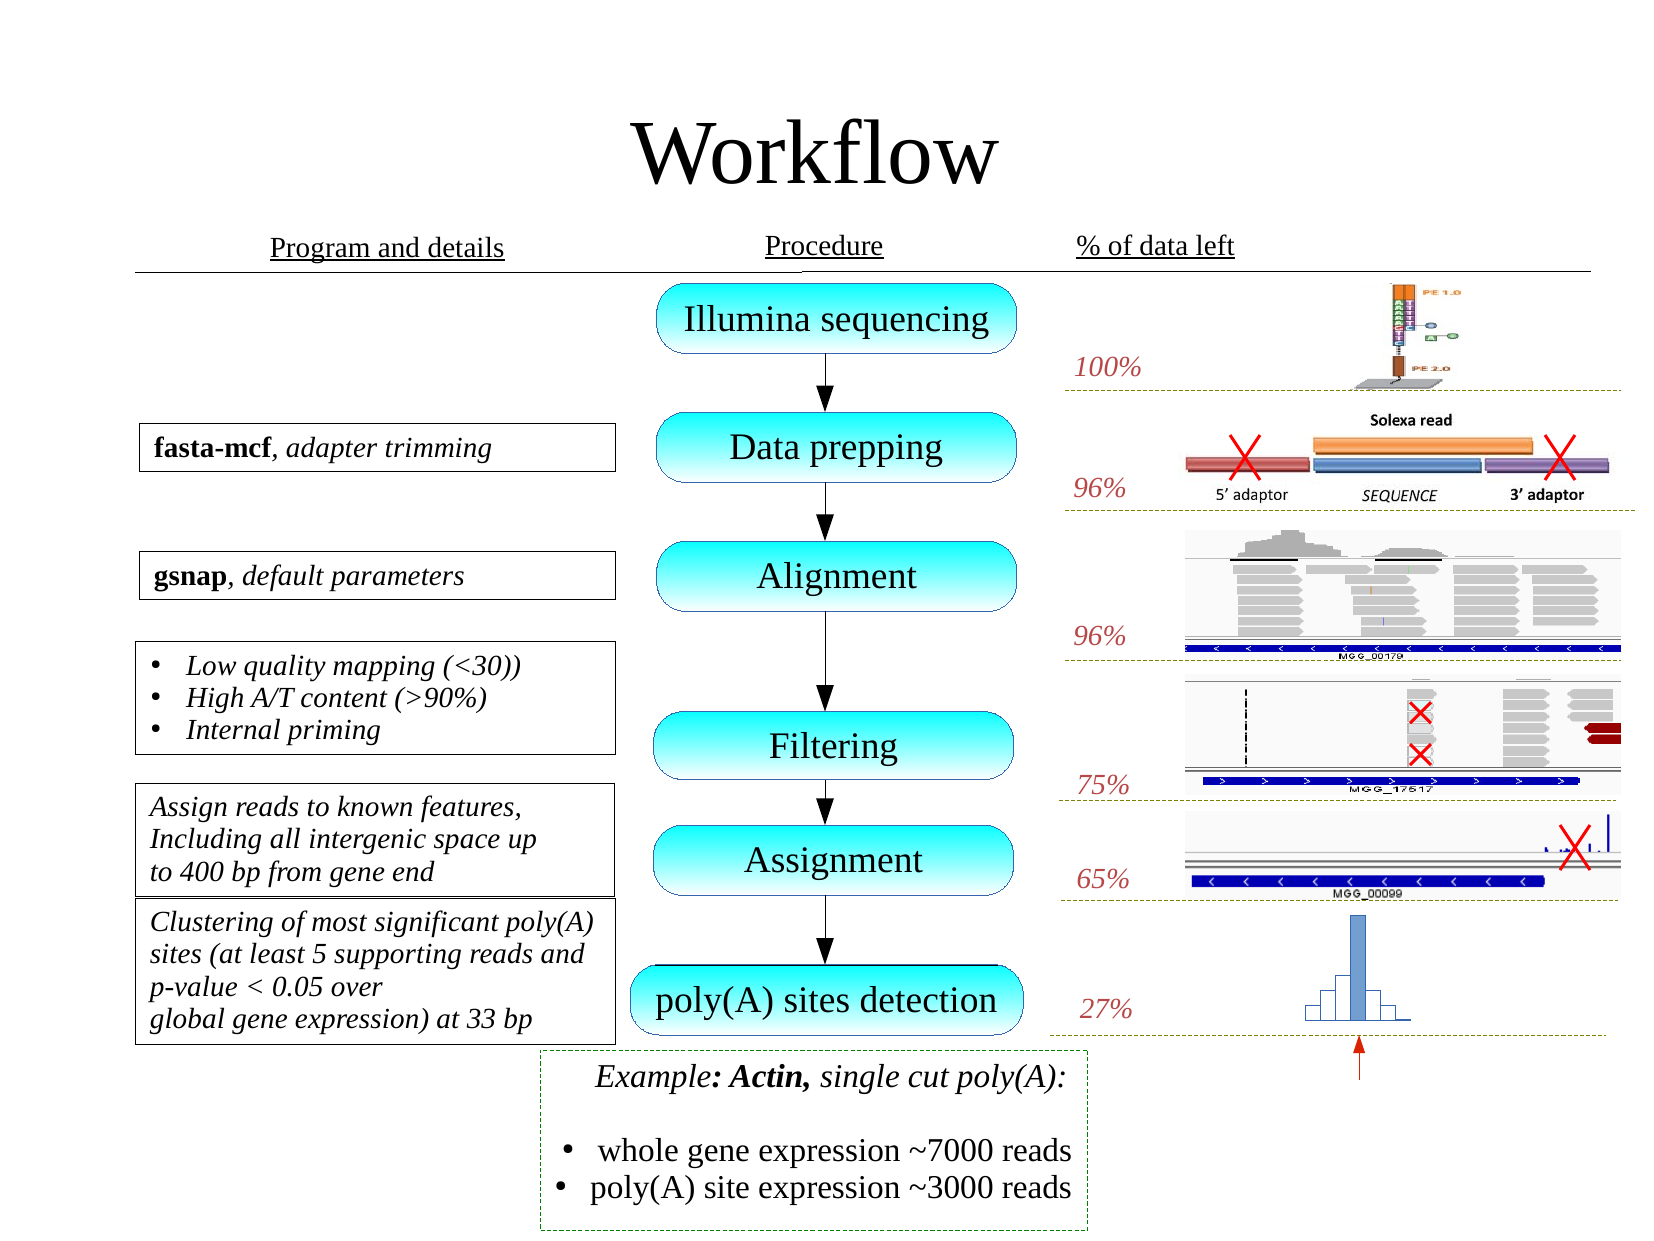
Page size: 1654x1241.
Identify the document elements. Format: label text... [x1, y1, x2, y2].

text_box Illumina sequencing [656, 283, 1017, 354]
text_box gsnap, default parameters [139, 551, 616, 600]
text_box 65% [1061, 855, 1153, 903]
text_box 96% [1058, 612, 1150, 661]
text_box [1305, 915, 1411, 1021]
text_box Low quality mapping (<30)) High A/T content (>90%) Internal priming [135, 641, 616, 755]
text_box Procedure [750, 222, 899, 271]
picture [1178, 404, 1621, 517]
text_box fasta-mcf, adapter trimming [139, 423, 616, 472]
picture [1185, 811, 1621, 901]
picture [1185, 530, 1621, 662]
text_box Assignment [653, 825, 1014, 896]
text_box 27% [1065, 985, 1156, 1033]
text_box Example: Actin, single cut poly(A): whole gene expression ~7000 reads poly(A) site expression ~3000 reads [540, 1050, 1088, 1231]
text_box Program and details [255, 224, 520, 273]
text_box Alignment [656, 541, 1017, 612]
text_box Filtering [653, 711, 1014, 780]
text_box 75% [1061, 761, 1153, 809]
picture [1350, 283, 1480, 391]
title Workflow [82, 49, 1571, 257]
text_box 96% [1058, 464, 1150, 512]
text_box Assign reads to known features, Including all intergenic space up to 400 bp from gene end [135, 783, 615, 897]
picture [1185, 674, 1621, 796]
text_box 100% [1059, 343, 1165, 391]
text_box Clustering of most significant poly(A) sites (at least 5 supporting reads and p-value < 0.05 over global gene expression) at 33 bp [135, 898, 616, 1045]
text_box poly(A) sites detection [630, 964, 1024, 1036]
text_box % of data left [1061, 222, 1250, 271]
text_box Data prepping [656, 412, 1017, 483]
